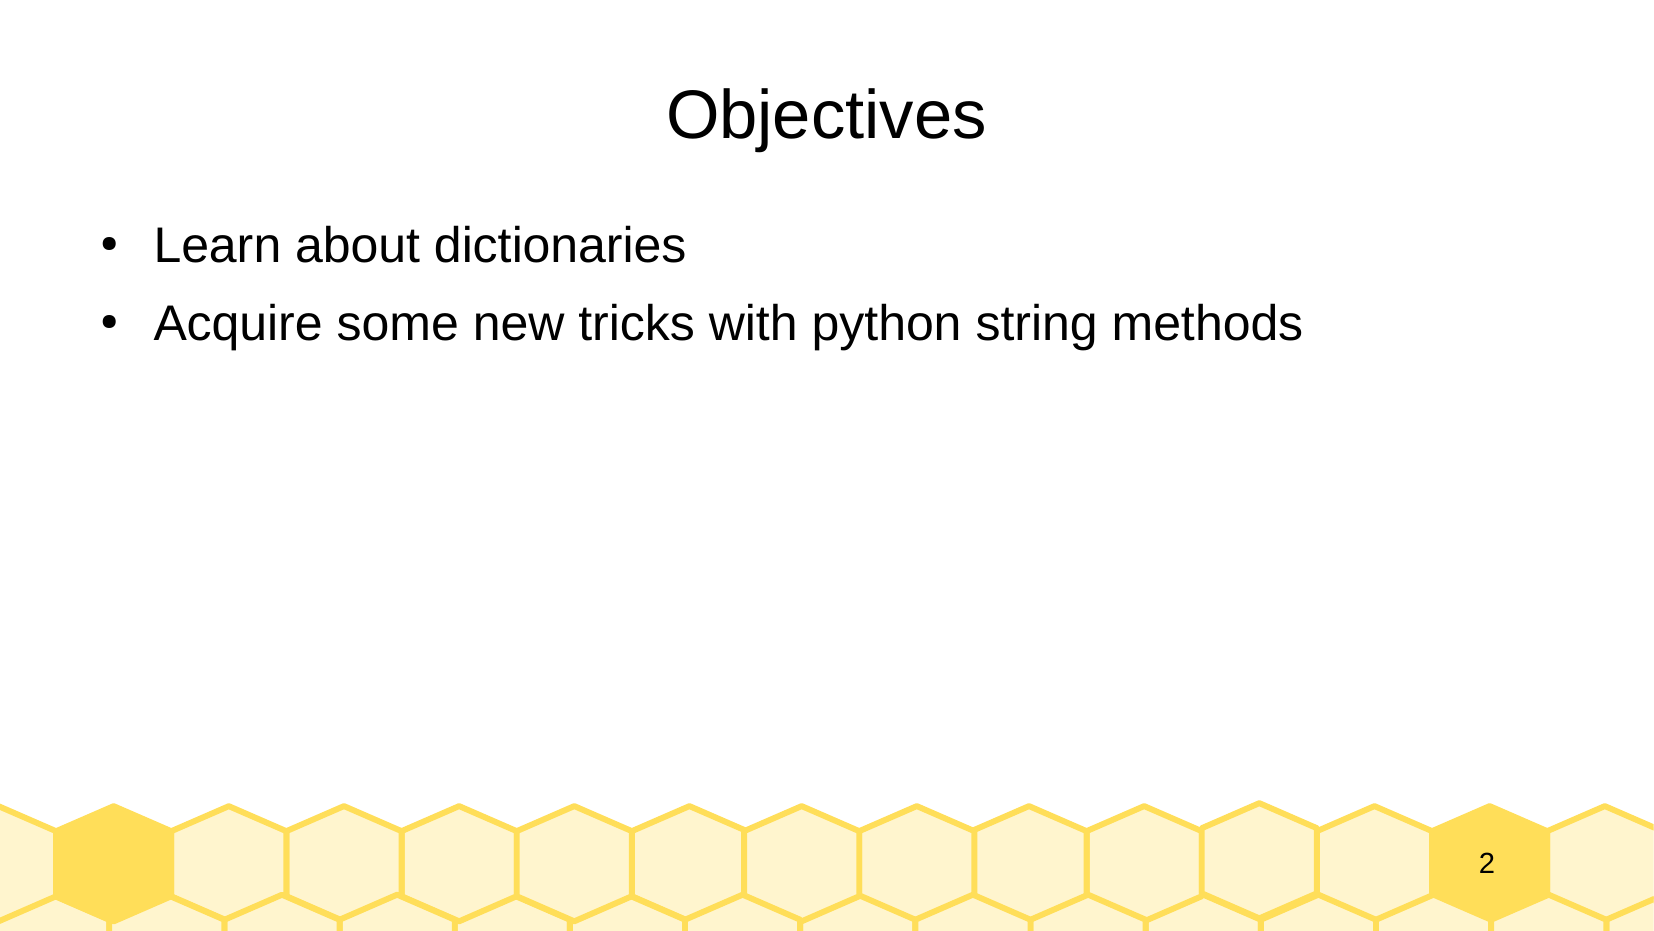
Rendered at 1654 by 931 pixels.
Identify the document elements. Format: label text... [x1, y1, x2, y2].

list Learn about dictionaries Acquire some new tricks with python string methods [82, 217, 1571, 758]
title Objectives [82, 37, 1571, 193]
